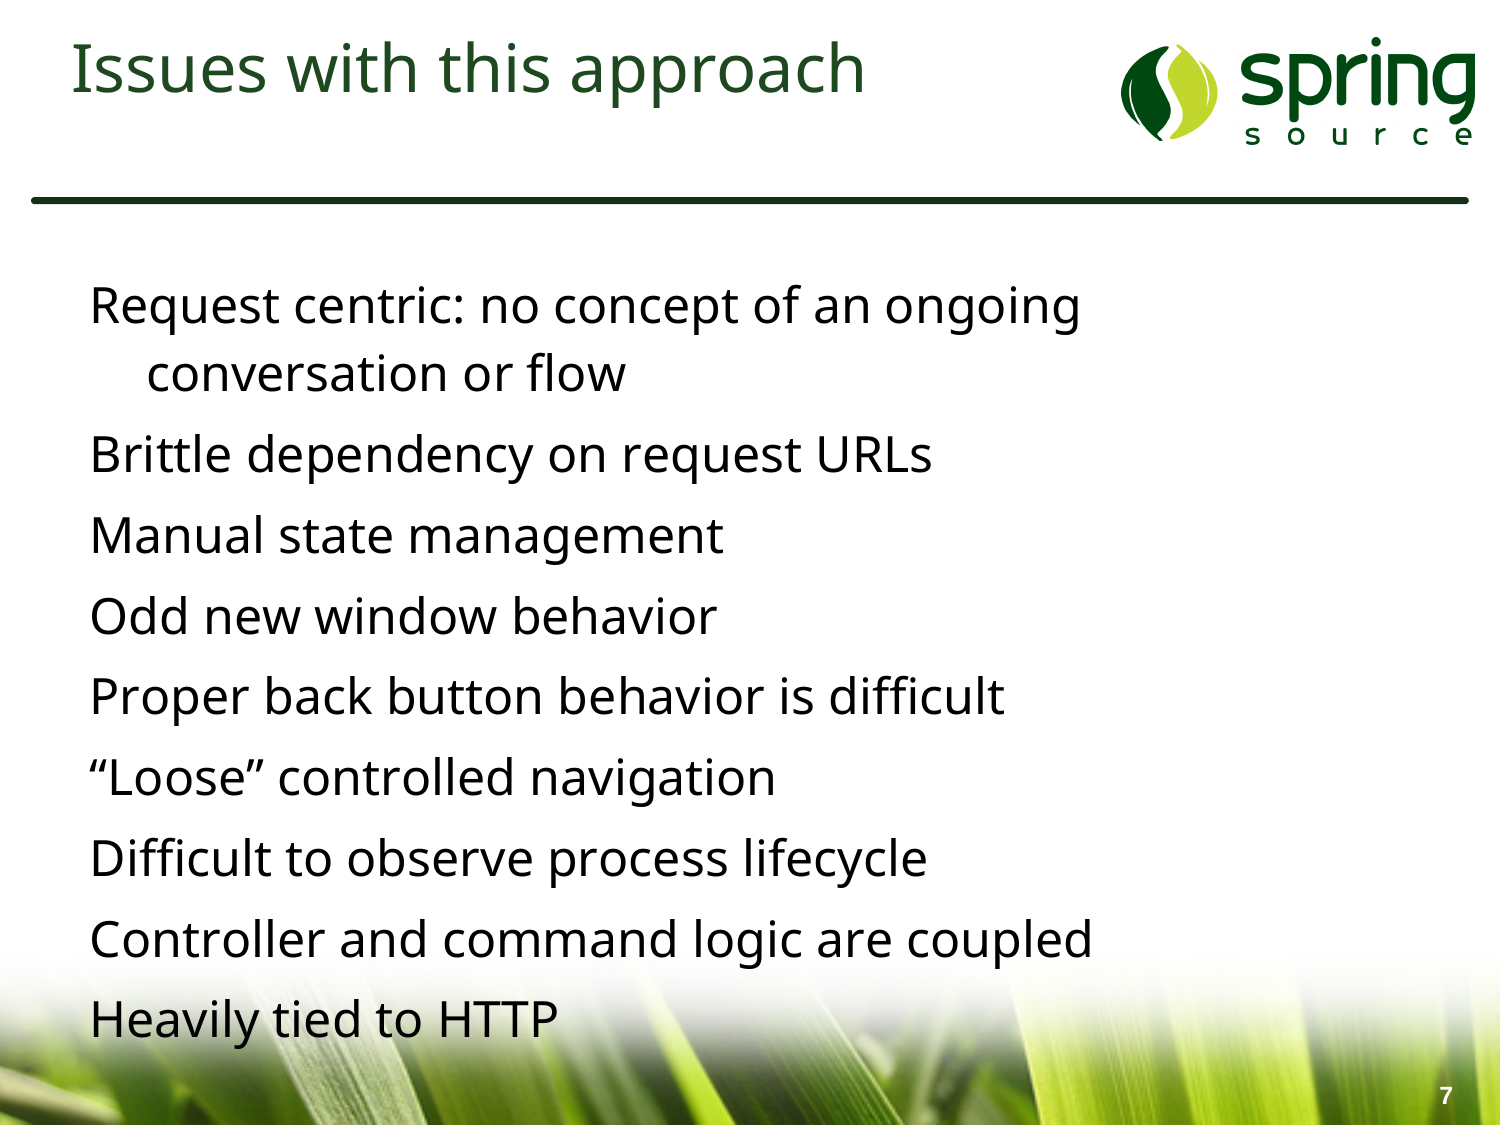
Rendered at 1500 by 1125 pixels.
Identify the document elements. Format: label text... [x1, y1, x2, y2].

picture [0, 944, 1500, 1125]
picture [1121, 37, 1475, 145]
list Request centric: no concept of an ongoing conversation or flow Brittle dependency on request URLs Manual state management Odd new window behavior Proper back button behavior is difficult “Loose” controlled navigation Difficult to observe process lifecycle Controller and command logic are coupled Heavily tied to HTTP [75, 262, 1413, 1026]
title Issues with this approach [56, 13, 1090, 177]
picture [400, 1026, 416, 1034]
picture [161, 1026, 174, 1034]
picture [339, 1026, 354, 1034]
